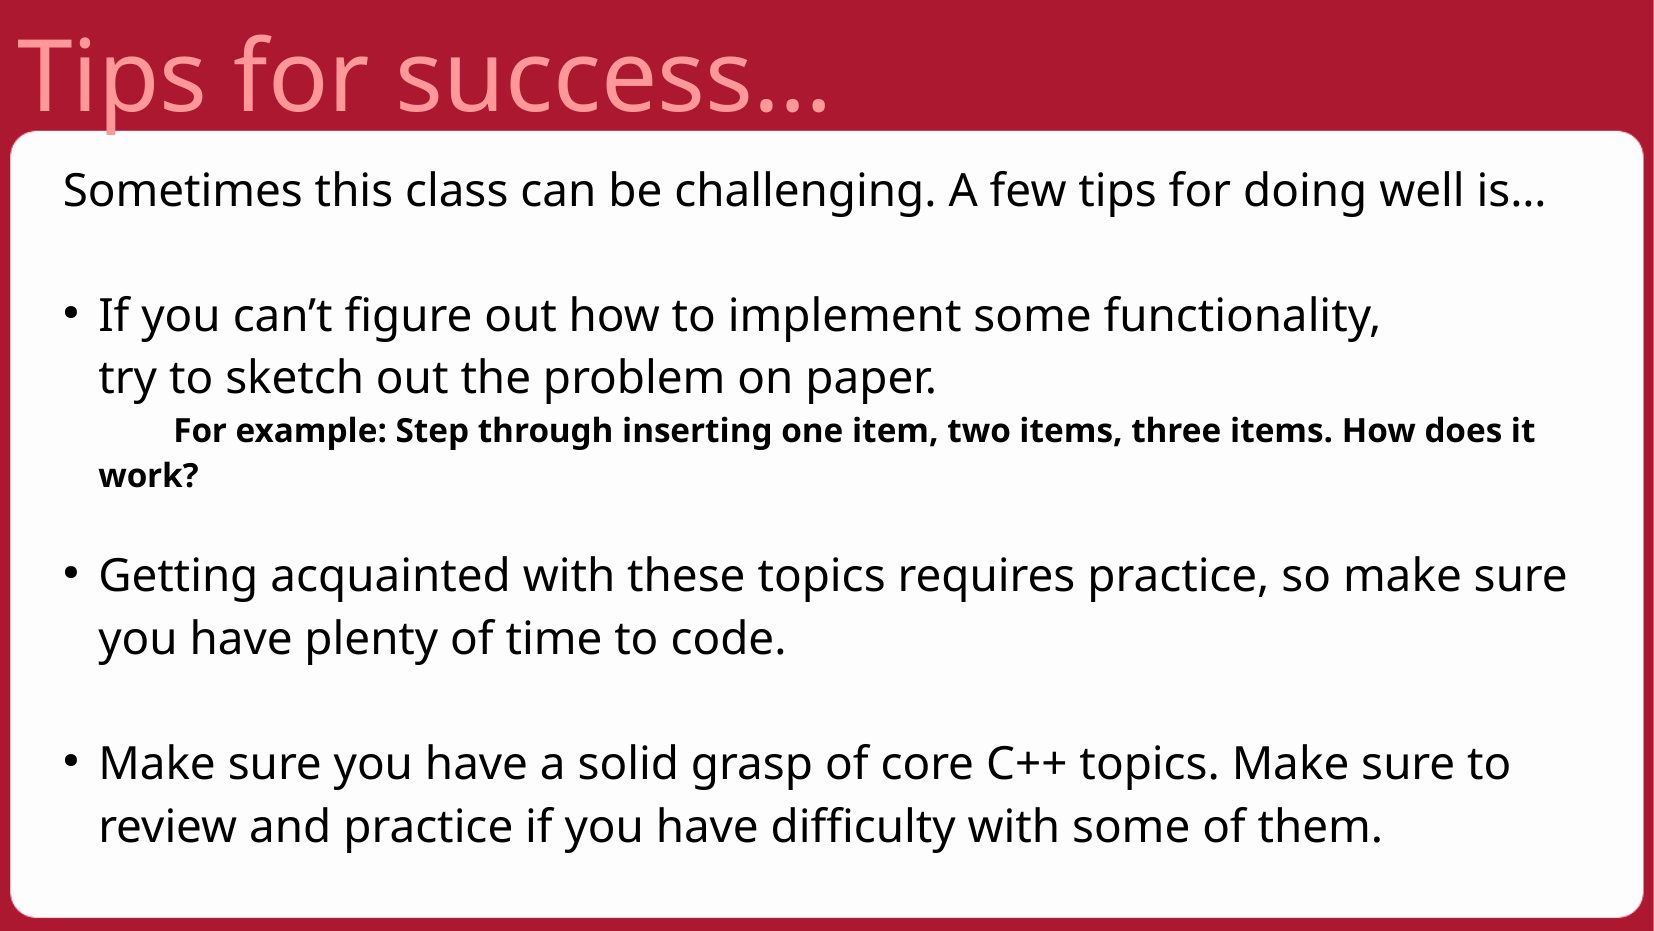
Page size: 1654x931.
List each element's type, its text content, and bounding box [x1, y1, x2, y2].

title Tips for success… [17, 8, 1573, 136]
picture [0, 0, 1654, 931]
text_box Sometimes this class can be challenging. A few tips for doing well is… If you can’t figure out how to implement some functionality, try to sketch out the problem on paper. For example: Step through inserting one item, two items, three items. How does it work? Getting acquainted with these topics requires practice, so make sure you have plenty of time to code. Make sure you have a solid grasp of core C++ topics. Make sure to review and practice if you have difficulty with some of them. Ask questions if you’re feeling stuck! [62, 157, 1577, 799]
